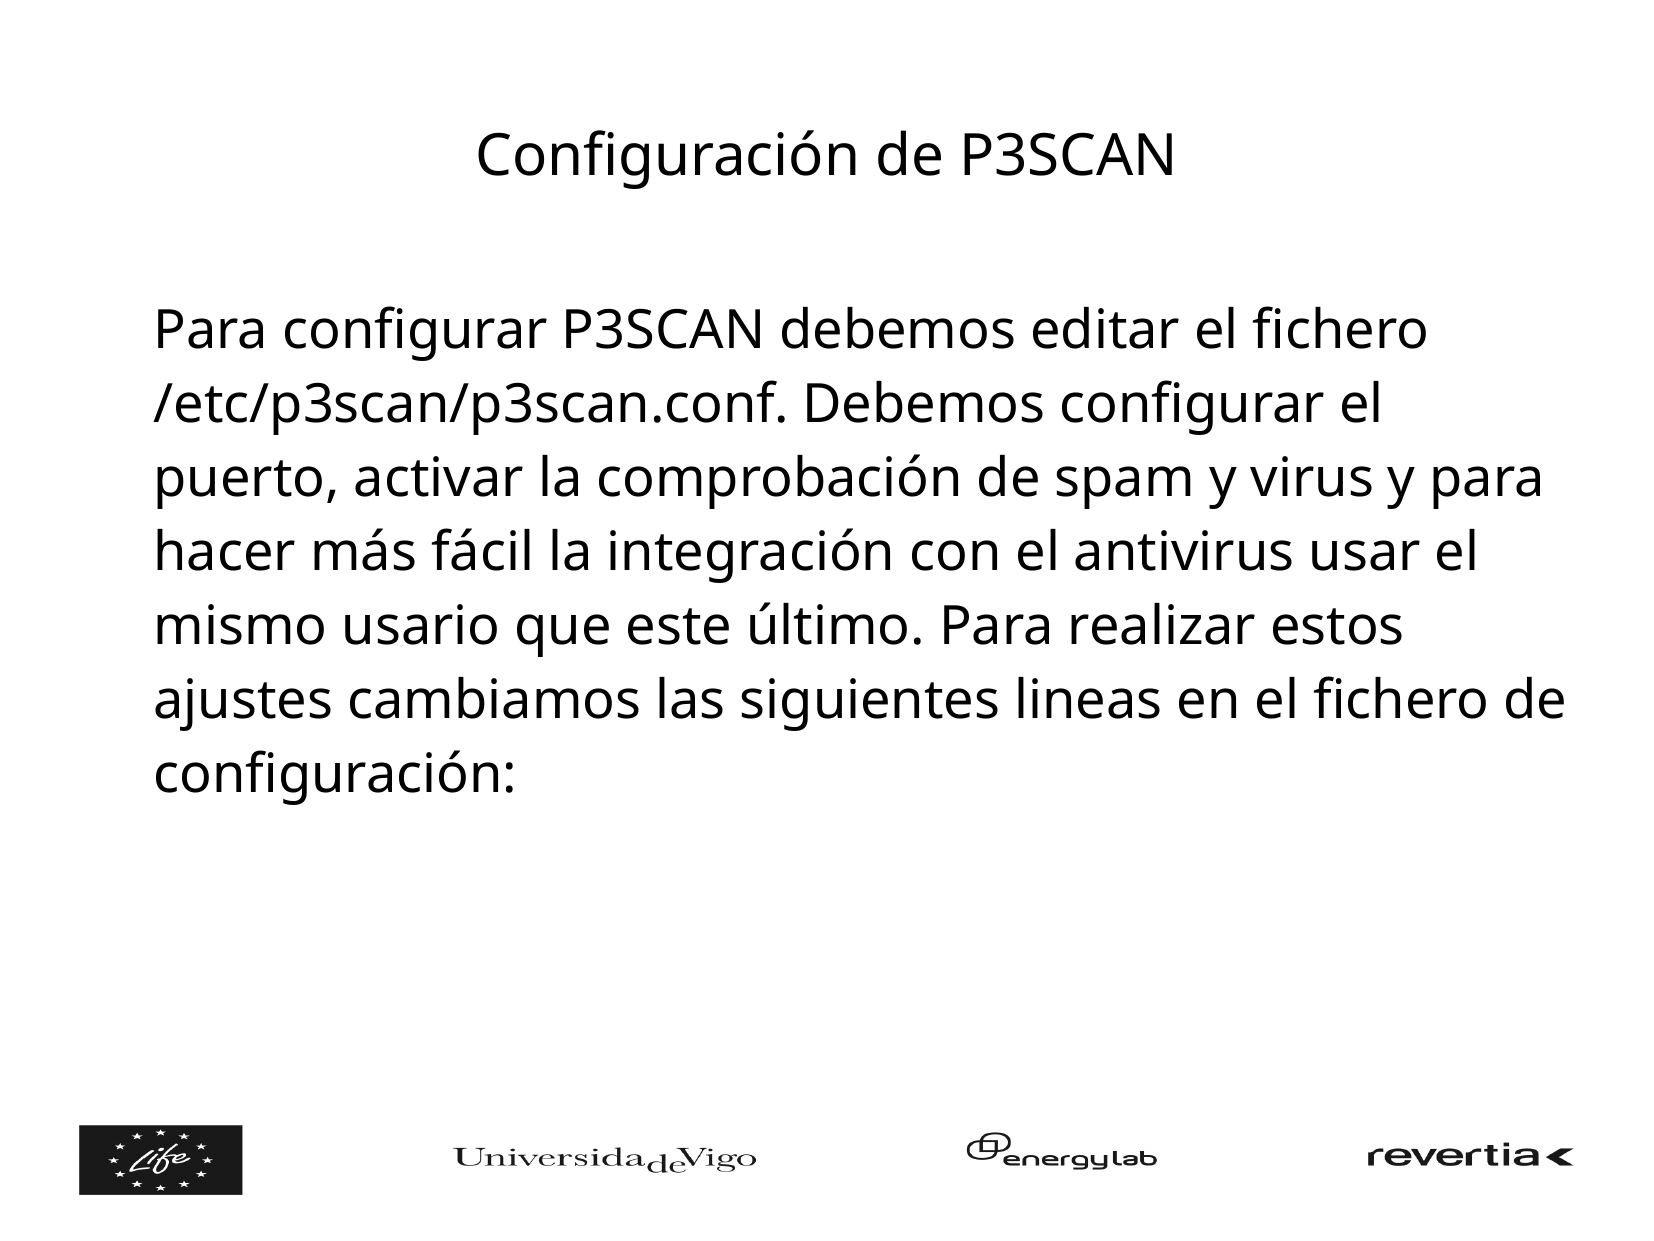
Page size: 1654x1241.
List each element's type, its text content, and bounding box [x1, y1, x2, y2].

list Para configurar P3SCAN debemos editar el fichero /etc/p3scan/p3scan.conf. Debemos configurar el puerto, activar la comprobación de spam y virus y para hacer más fácil la integración con el antivirus usar el mismo usario que este último. Para realizar estos ajustes cambiamos las siguientes lineas en el fichero de configuración: [82, 290, 1571, 1010]
title Configuración de P3SCAN [82, 49, 1571, 257]
picture [0, 1009, 1654, 1241]
